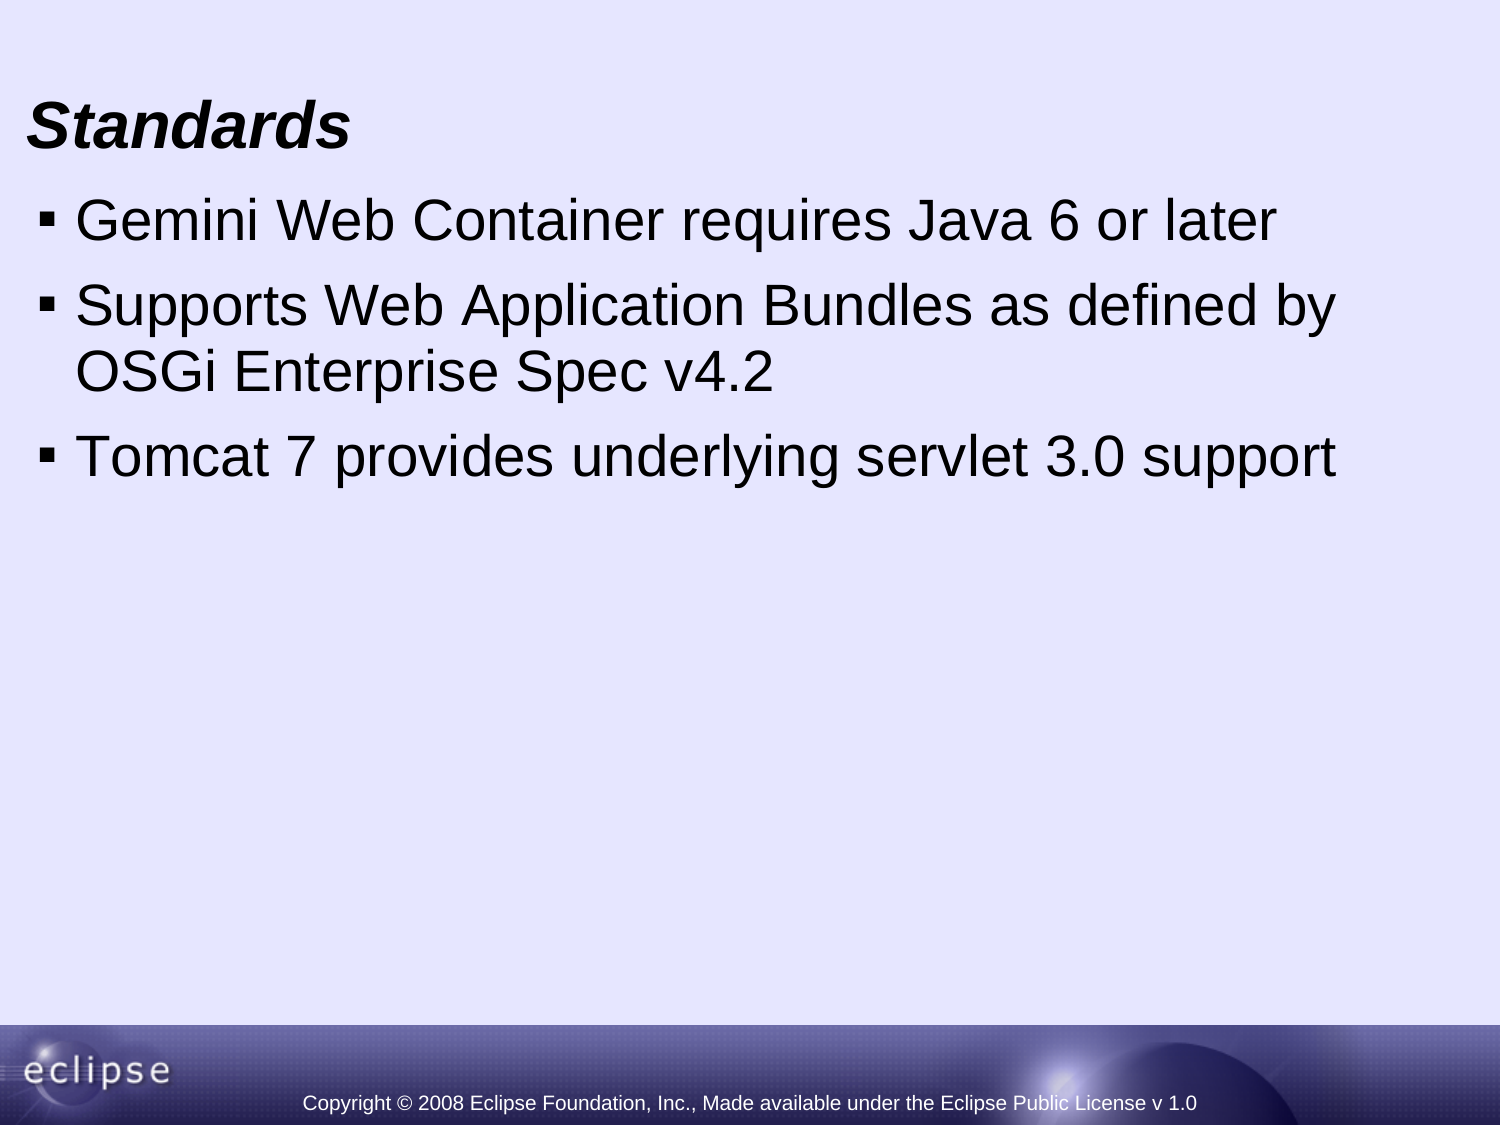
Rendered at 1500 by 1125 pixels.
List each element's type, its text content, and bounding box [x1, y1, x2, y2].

title Standards [26, 84, 1474, 172]
list Gemini Web Container requires Java 6 or later Supports Web Application Bundles as defined by OSGi Enterprise Spec v4.2 Tomcat 7 provides underlying servlet 3.0 support [37, 187, 1463, 1021]
picture [0, 1025, 1500, 1125]
